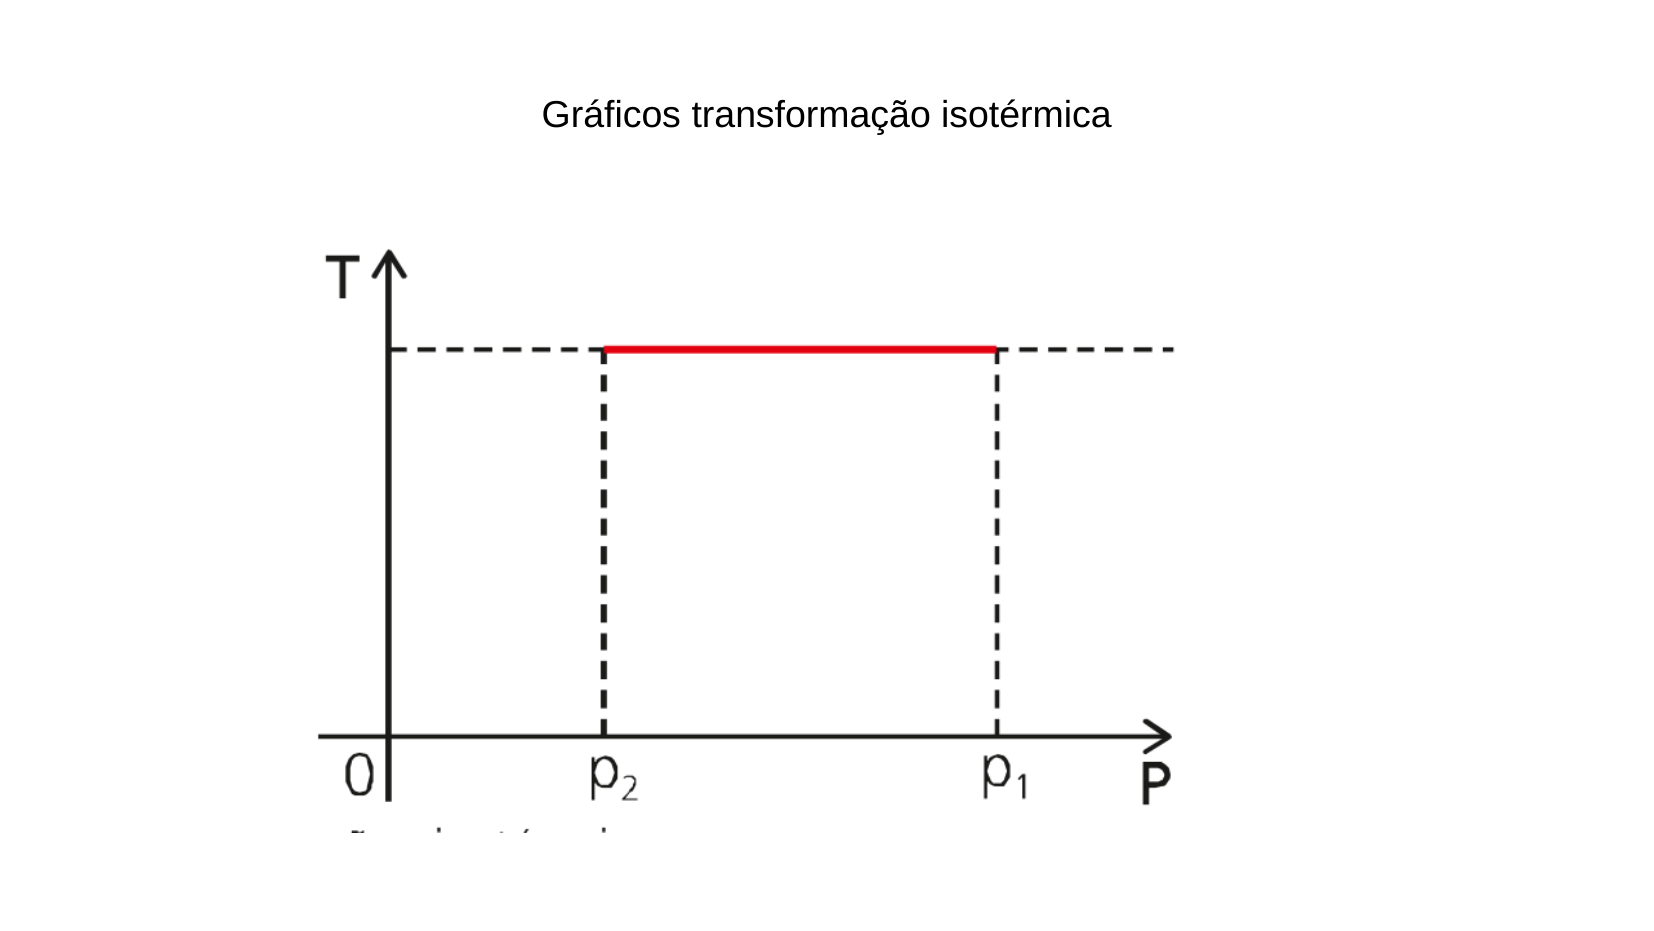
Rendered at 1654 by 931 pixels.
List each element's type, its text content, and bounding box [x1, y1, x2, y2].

title Gráficos transformação isotérmica [82, 37, 1571, 193]
picture [263, 230, 1270, 833]
